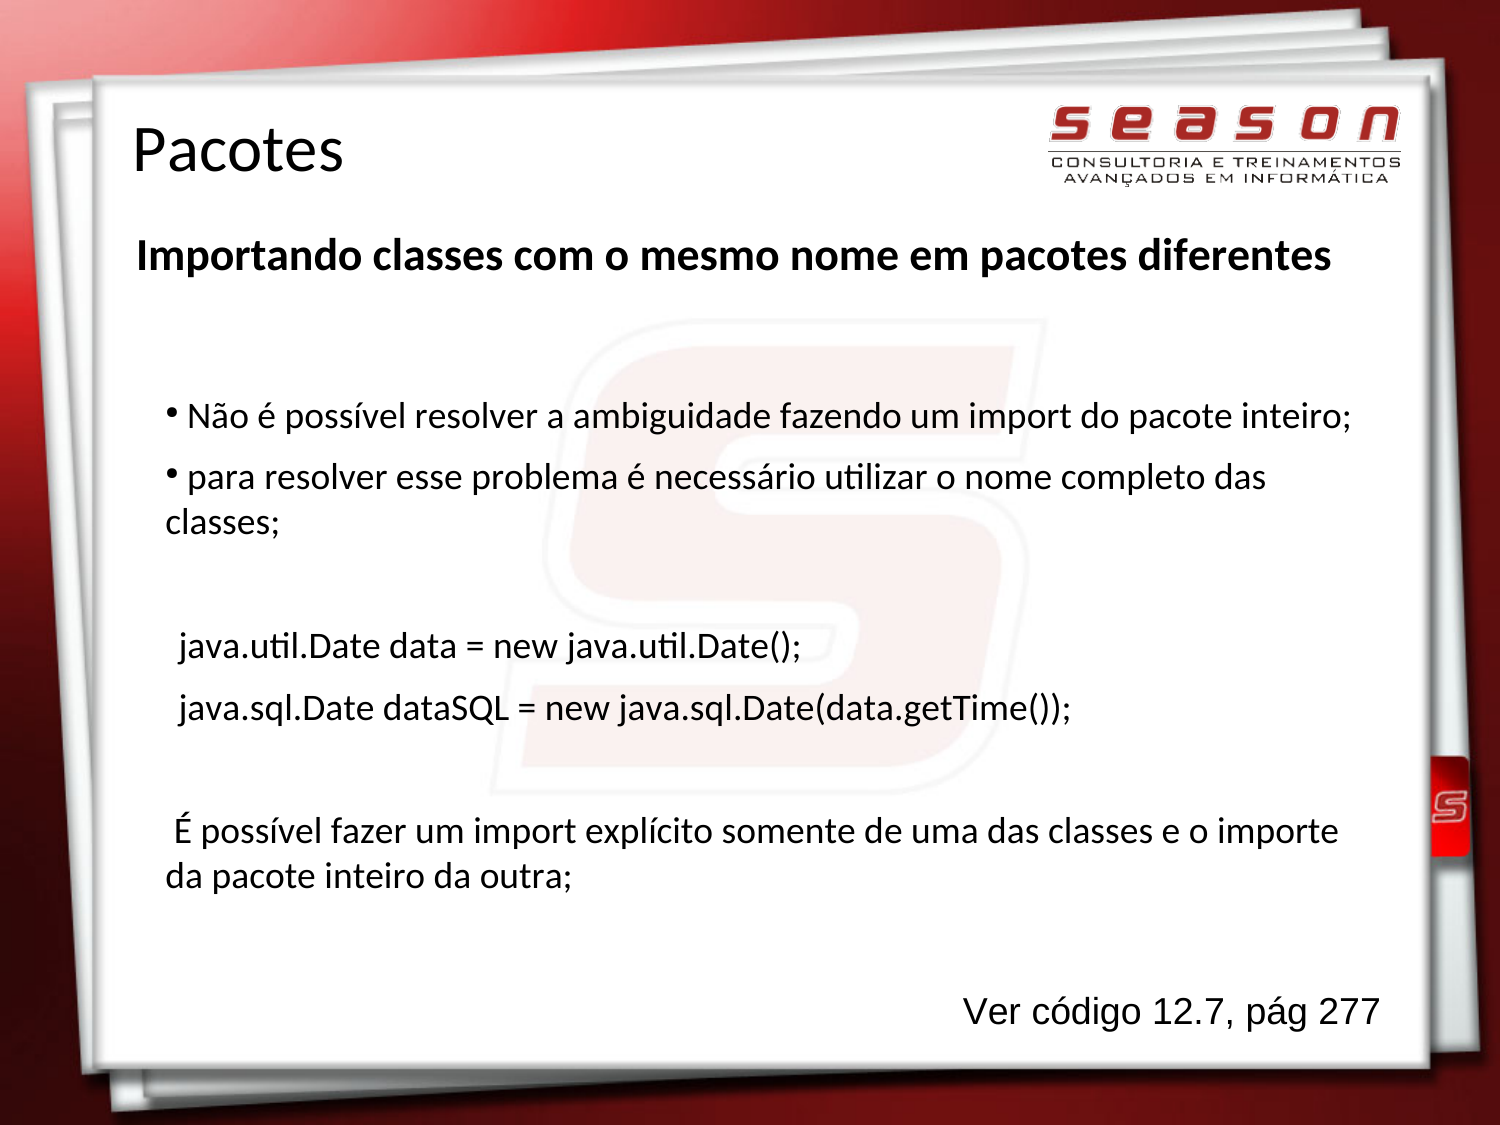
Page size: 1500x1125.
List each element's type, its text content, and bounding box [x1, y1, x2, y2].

text_box Ver código 12.7, pág 277 [708, 979, 1396, 1040]
picture [0, 0, 1500, 1125]
text_box Não é possível resolver a ambiguidade fazendo um import do pacote inteiro; para resolver esse problema é necessário utilizar o nome completo das classes; java.util.Date data = new java.util.Date(); java.sql.Date dataSQL = new java.sql.Date(data.getTime()); É possível fazer um import explícito somente de uma das classes e o importe da pacote inteiro da outra; [165, 368, 1359, 919]
title Pacotes [118, 33, 1394, 257]
text_box Importando classes com o mesmo nome em pacotes diferentes [119, 196, 1347, 307]
